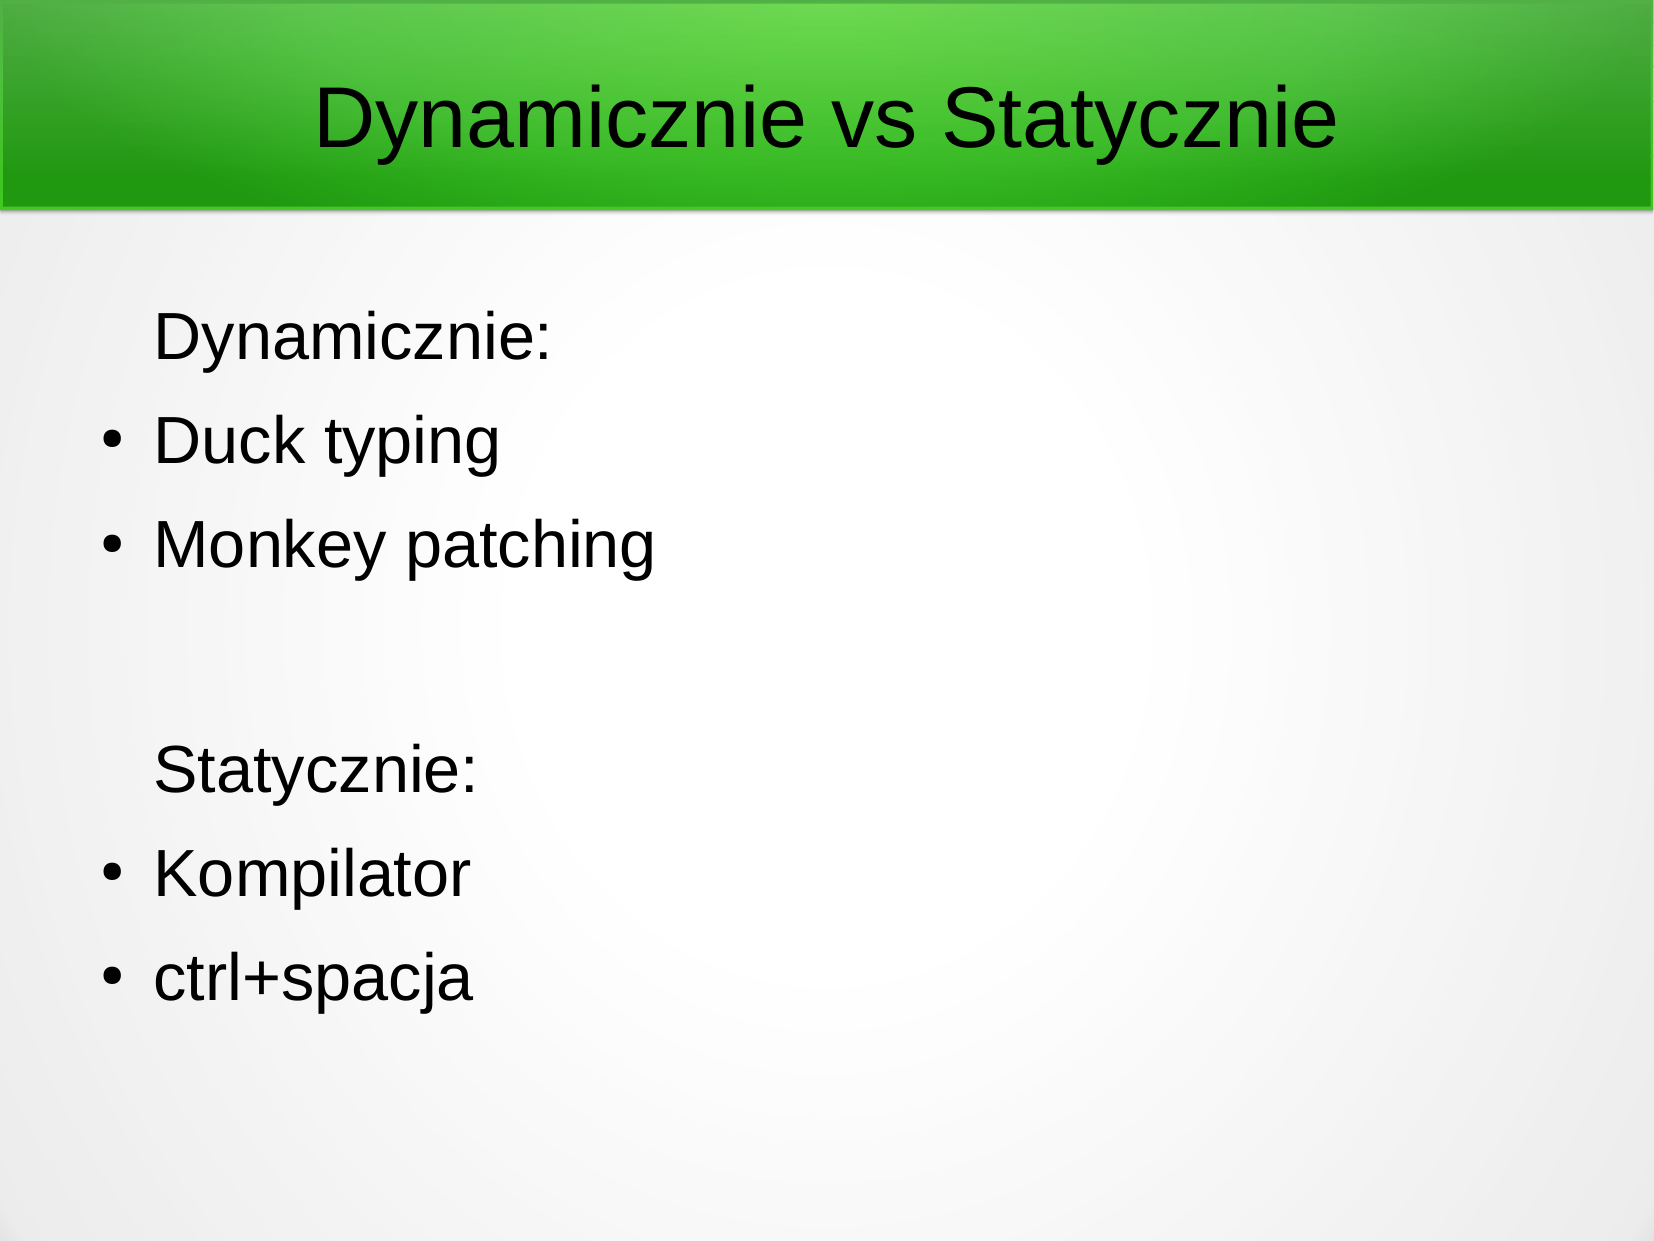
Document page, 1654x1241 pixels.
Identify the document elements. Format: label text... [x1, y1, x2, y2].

list Dynamicznie: Duck typing Monkey patching Statycznie: Kompilator ctrl+spacja [82, 299, 1571, 1019]
title Dynamicznie vs Statycznie [82, 47, 1571, 189]
